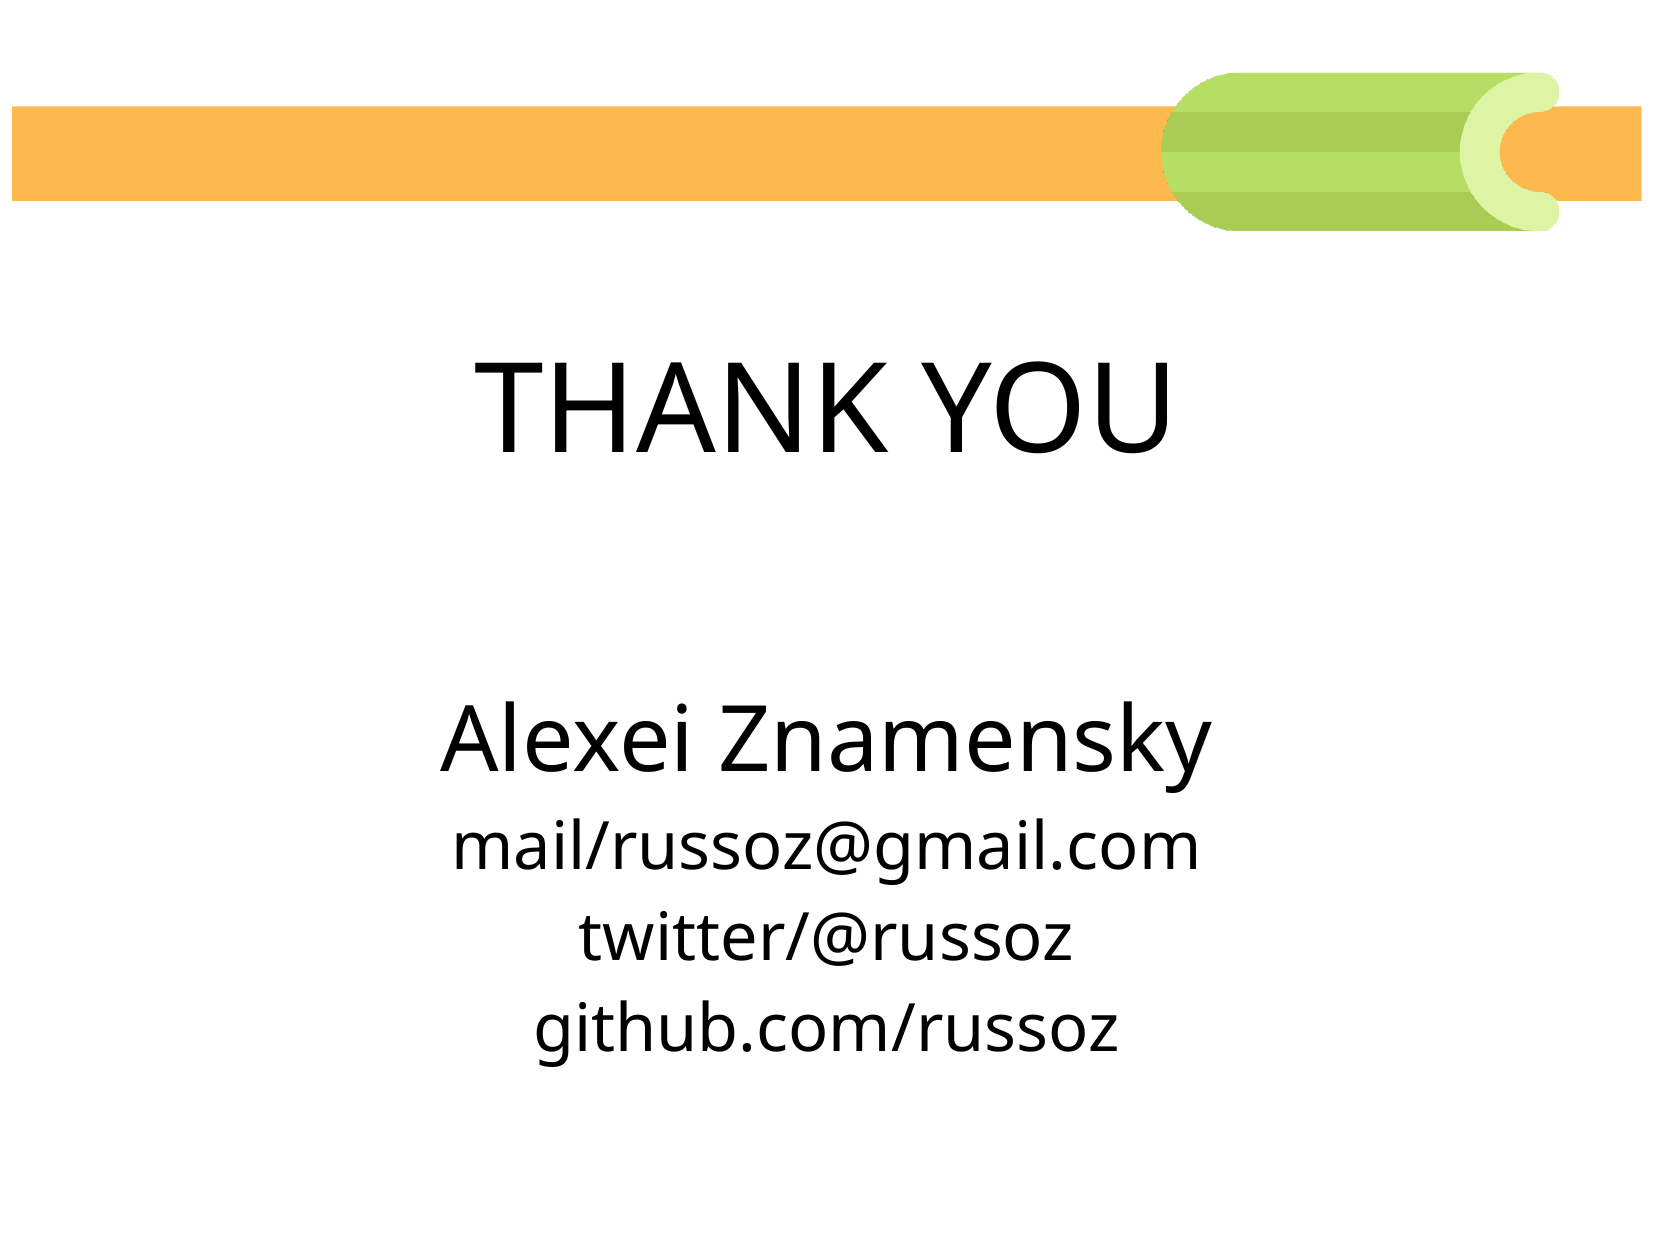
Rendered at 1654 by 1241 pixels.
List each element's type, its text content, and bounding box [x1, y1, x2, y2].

picture [1160, 0, 1560, 259]
list THANK YOU Alexei Znamensky mail/russoz@gmail.com twitter/@russoz github.com/russoz [82, 259, 1571, 1130]
